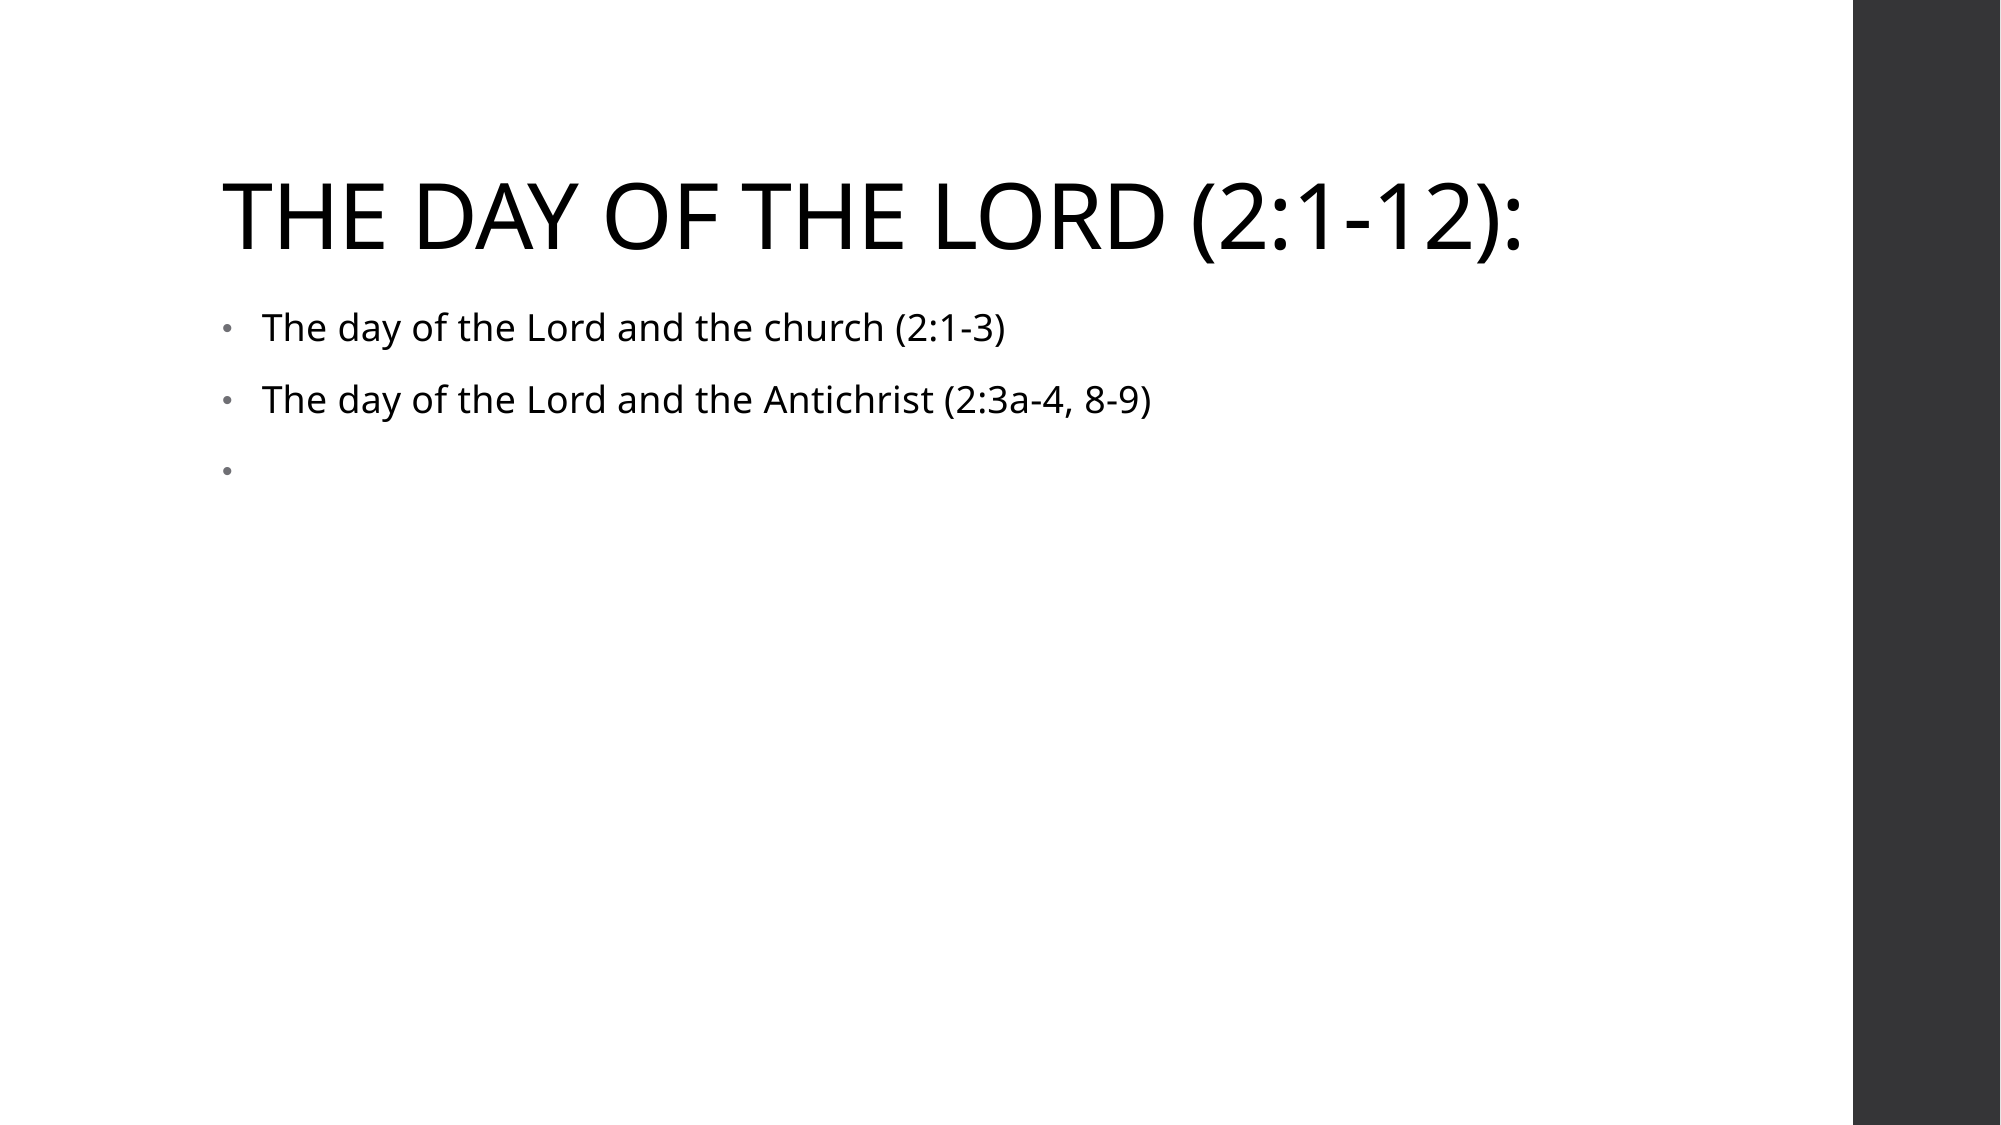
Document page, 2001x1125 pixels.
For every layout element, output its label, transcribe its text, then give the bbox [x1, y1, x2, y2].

title THE DAY OF THE LORD (2:1-12): [206, 60, 1797, 278]
list The day of the Lord and the church (2:1-3) The day of the Lord and the Antichrist (2:3a-4, 8-9) [206, 299, 1617, 1014]
